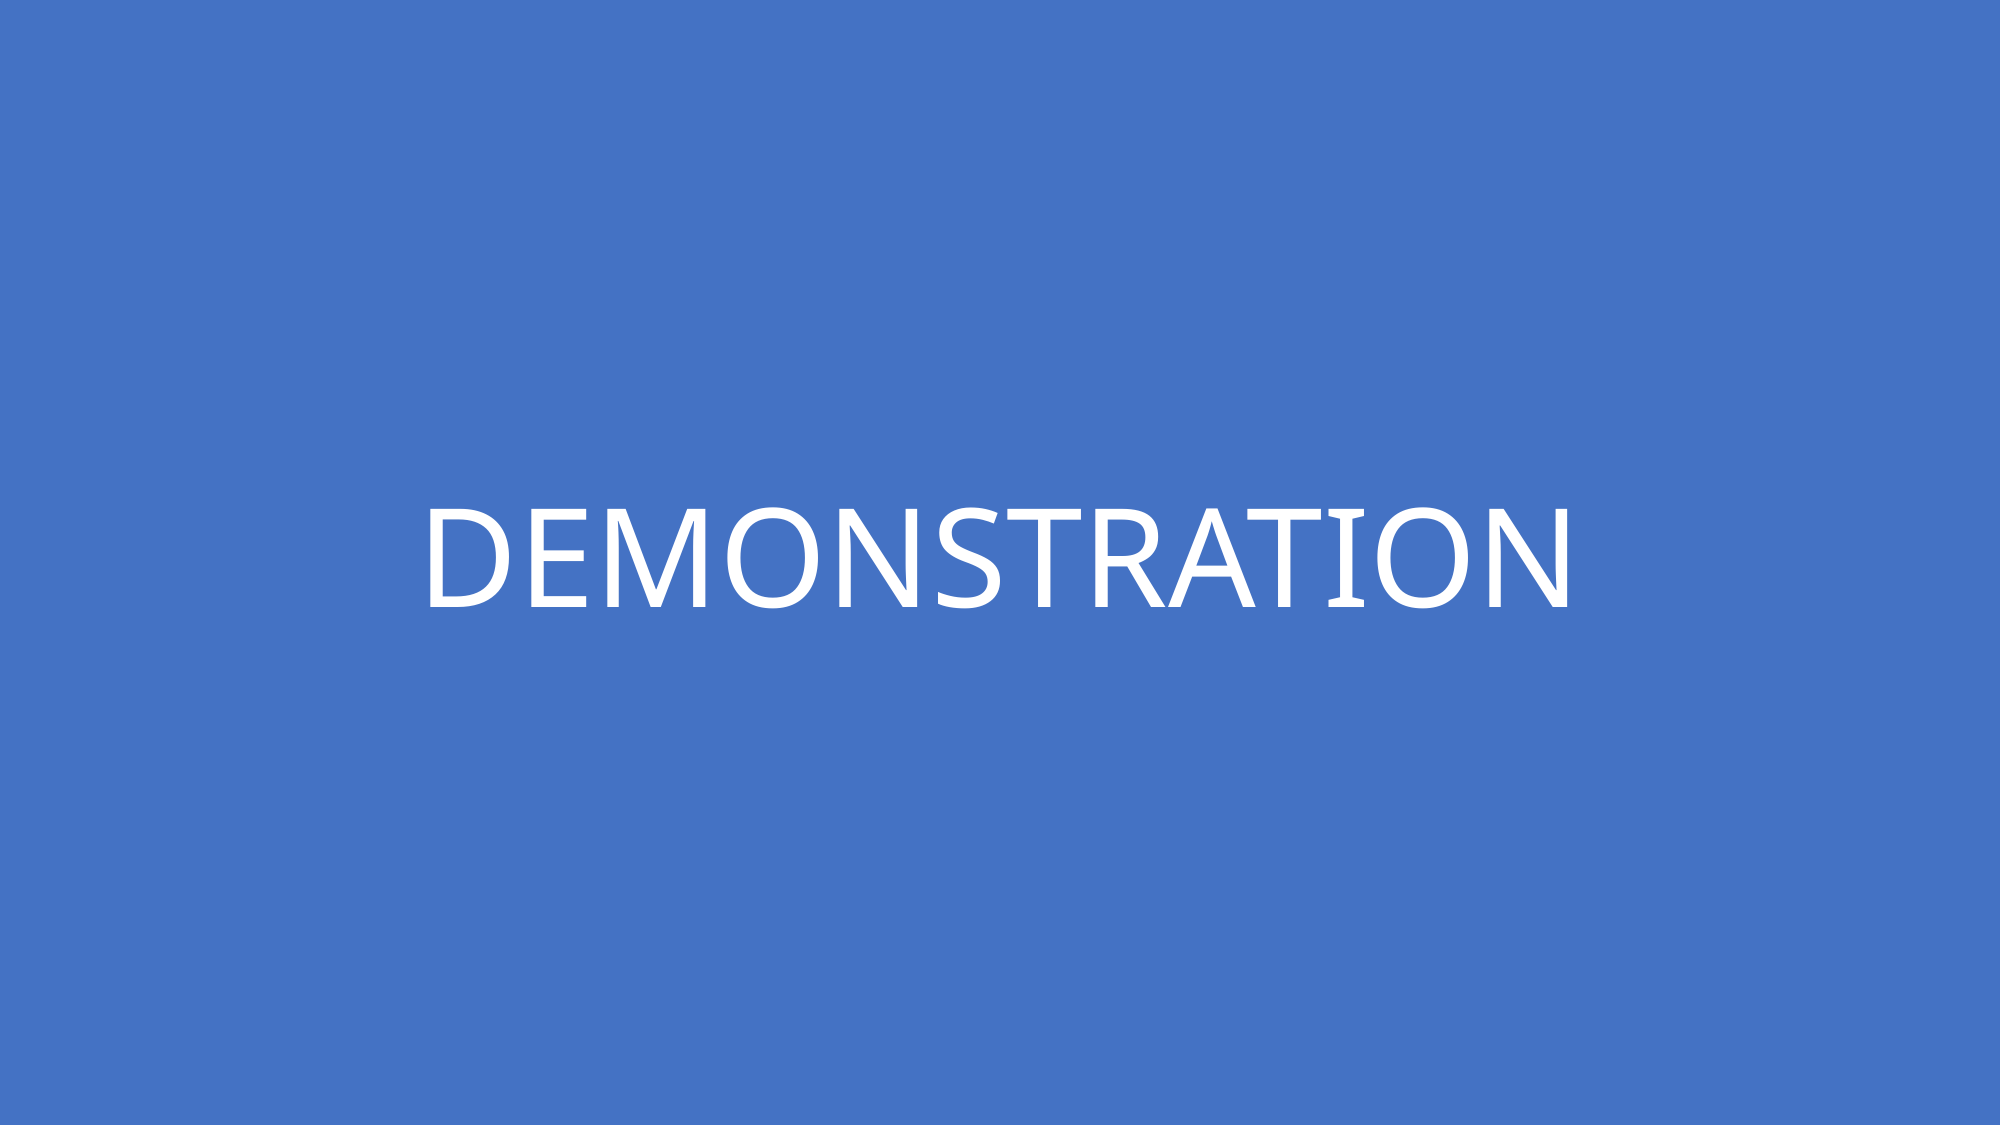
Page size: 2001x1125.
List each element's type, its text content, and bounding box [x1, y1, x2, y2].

title DEMONSTRATION [0, 0, 2000, 1125]
